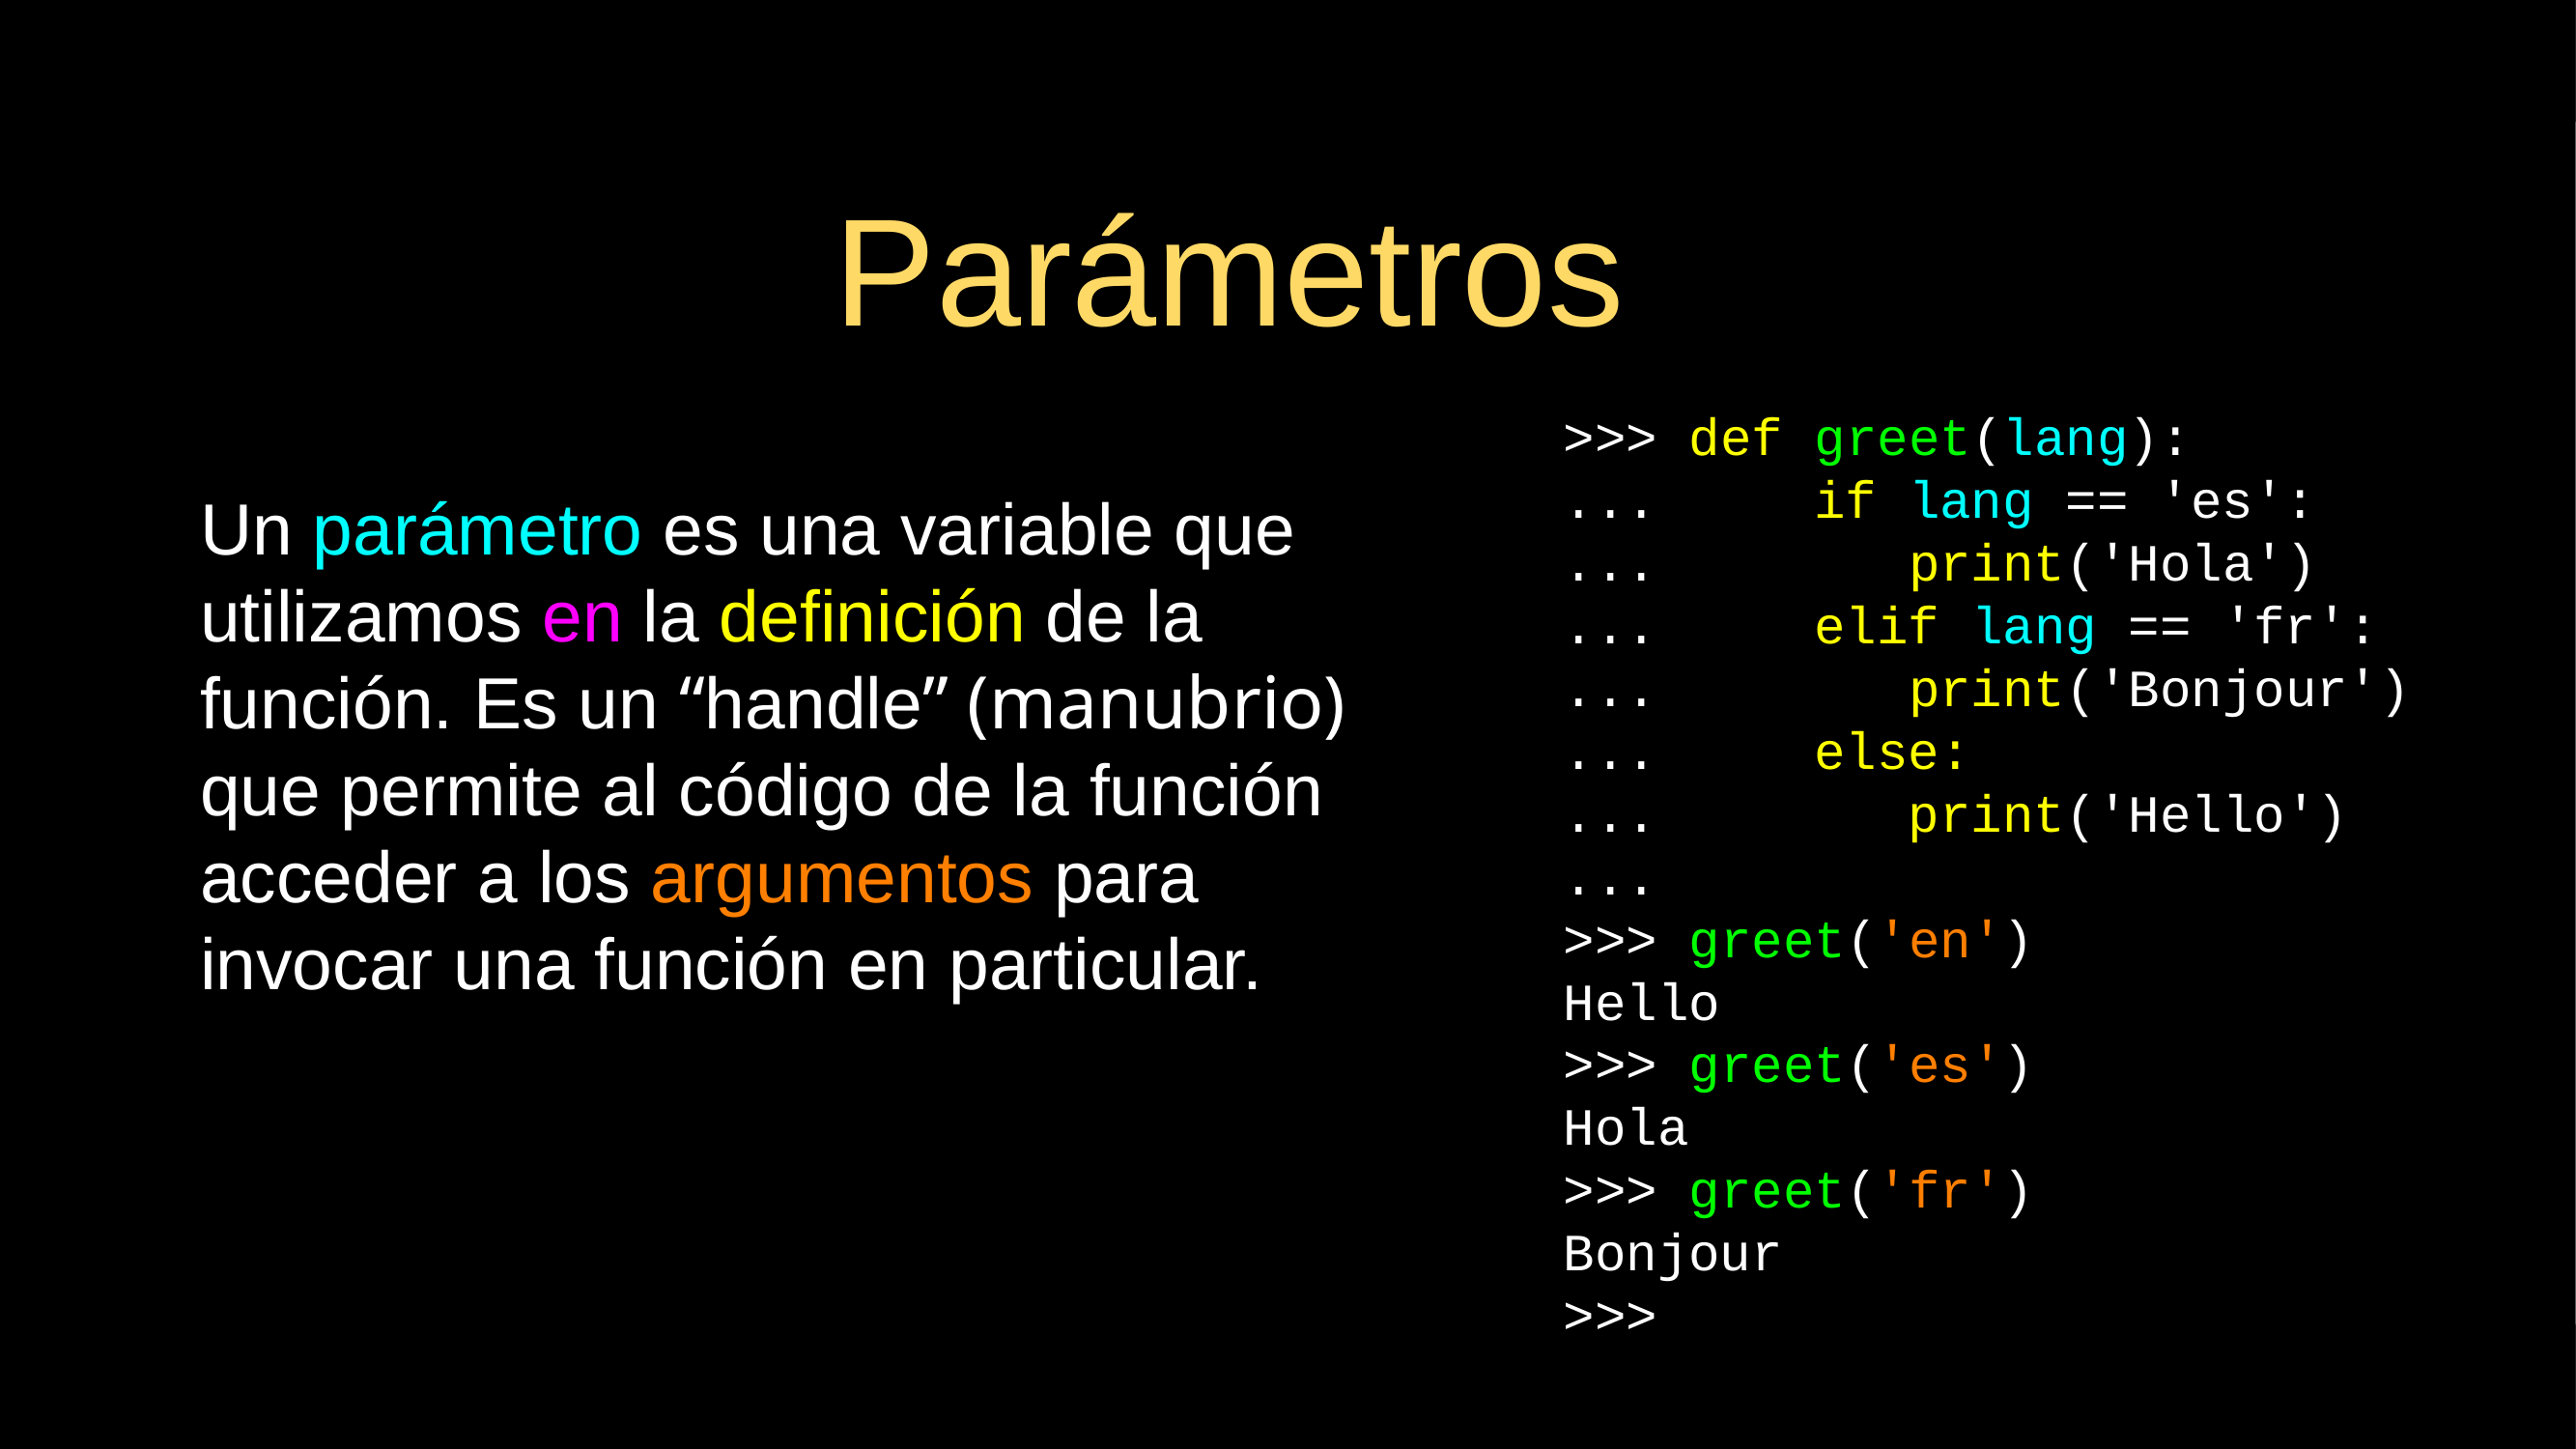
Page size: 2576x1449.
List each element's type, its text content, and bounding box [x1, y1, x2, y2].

title Parámetros [183, 127, 2276, 403]
text_box >>> def greet(lang): ... if lang == 'es': ... print('Hola') ... elif lang == 'fr': ... print('Bonjour') ... else: ... print('Hello') ... >>> greet('en') Hello >>> greet('es') Hola >>> greet('fr') Bonjour >>> [1563, 347, 2469, 1401]
list Un parámetro es una variable que utilizamos en la definición de la función. Es un “handle” (manubrio) que permite al código de la función acceder a los argumentos para invocar una función en particular. [193, 334, 1401, 1238]
